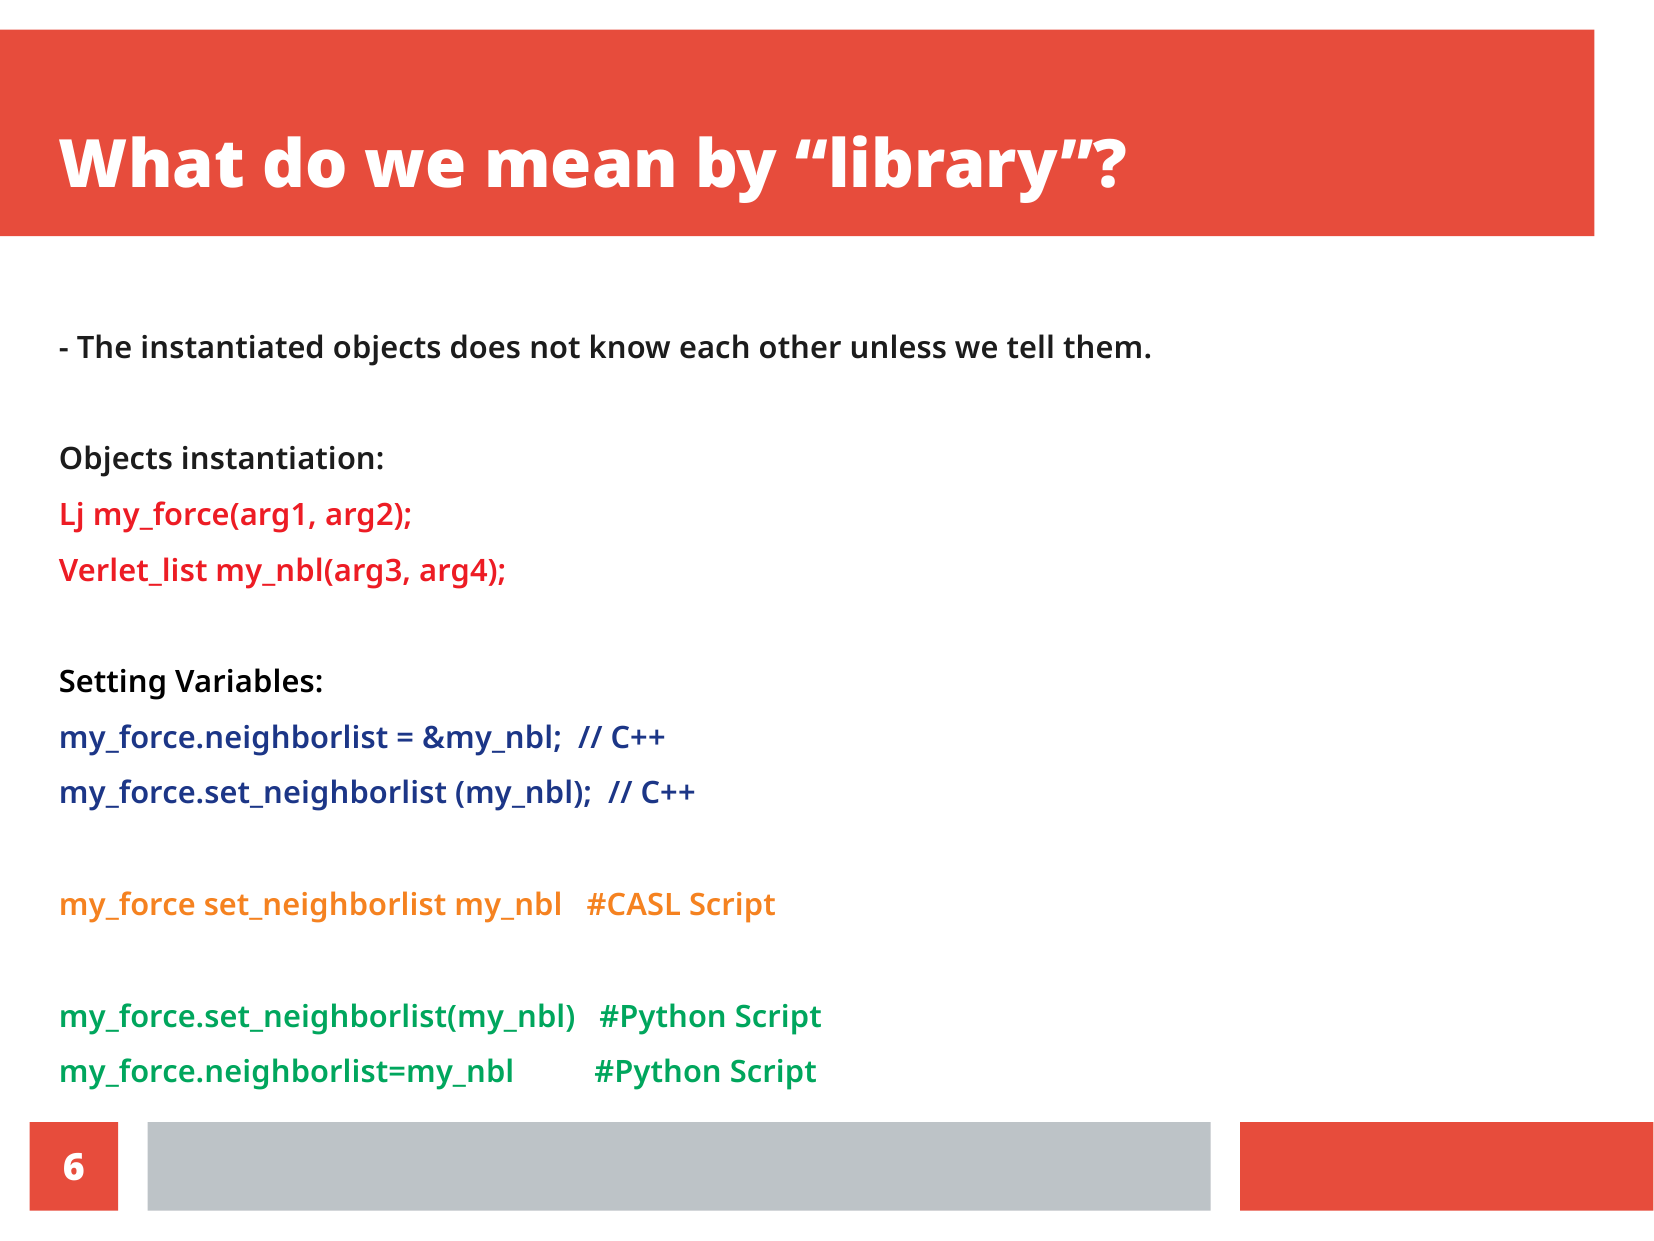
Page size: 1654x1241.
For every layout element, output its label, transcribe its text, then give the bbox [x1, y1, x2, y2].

list - The instantiated objects does not know each other unless we tell them. Objects instantiation: Lj my_force(arg1, arg2); Verlet_list my_nbl(arg3, arg4); Setting Variables: my_force.neighborlist = &my_nbl; // C++ my_force.set_neighborlist (my_nbl); // C++ my_force set_neighborlist my_nbl #CASL Script my_force.set_neighborlist(my_nbl) #Python Script my_force.neighborlist=my_nbl #Python Script [59, 324, 1565, 1093]
title What do we mean by “library”? [59, 59, 1595, 207]
